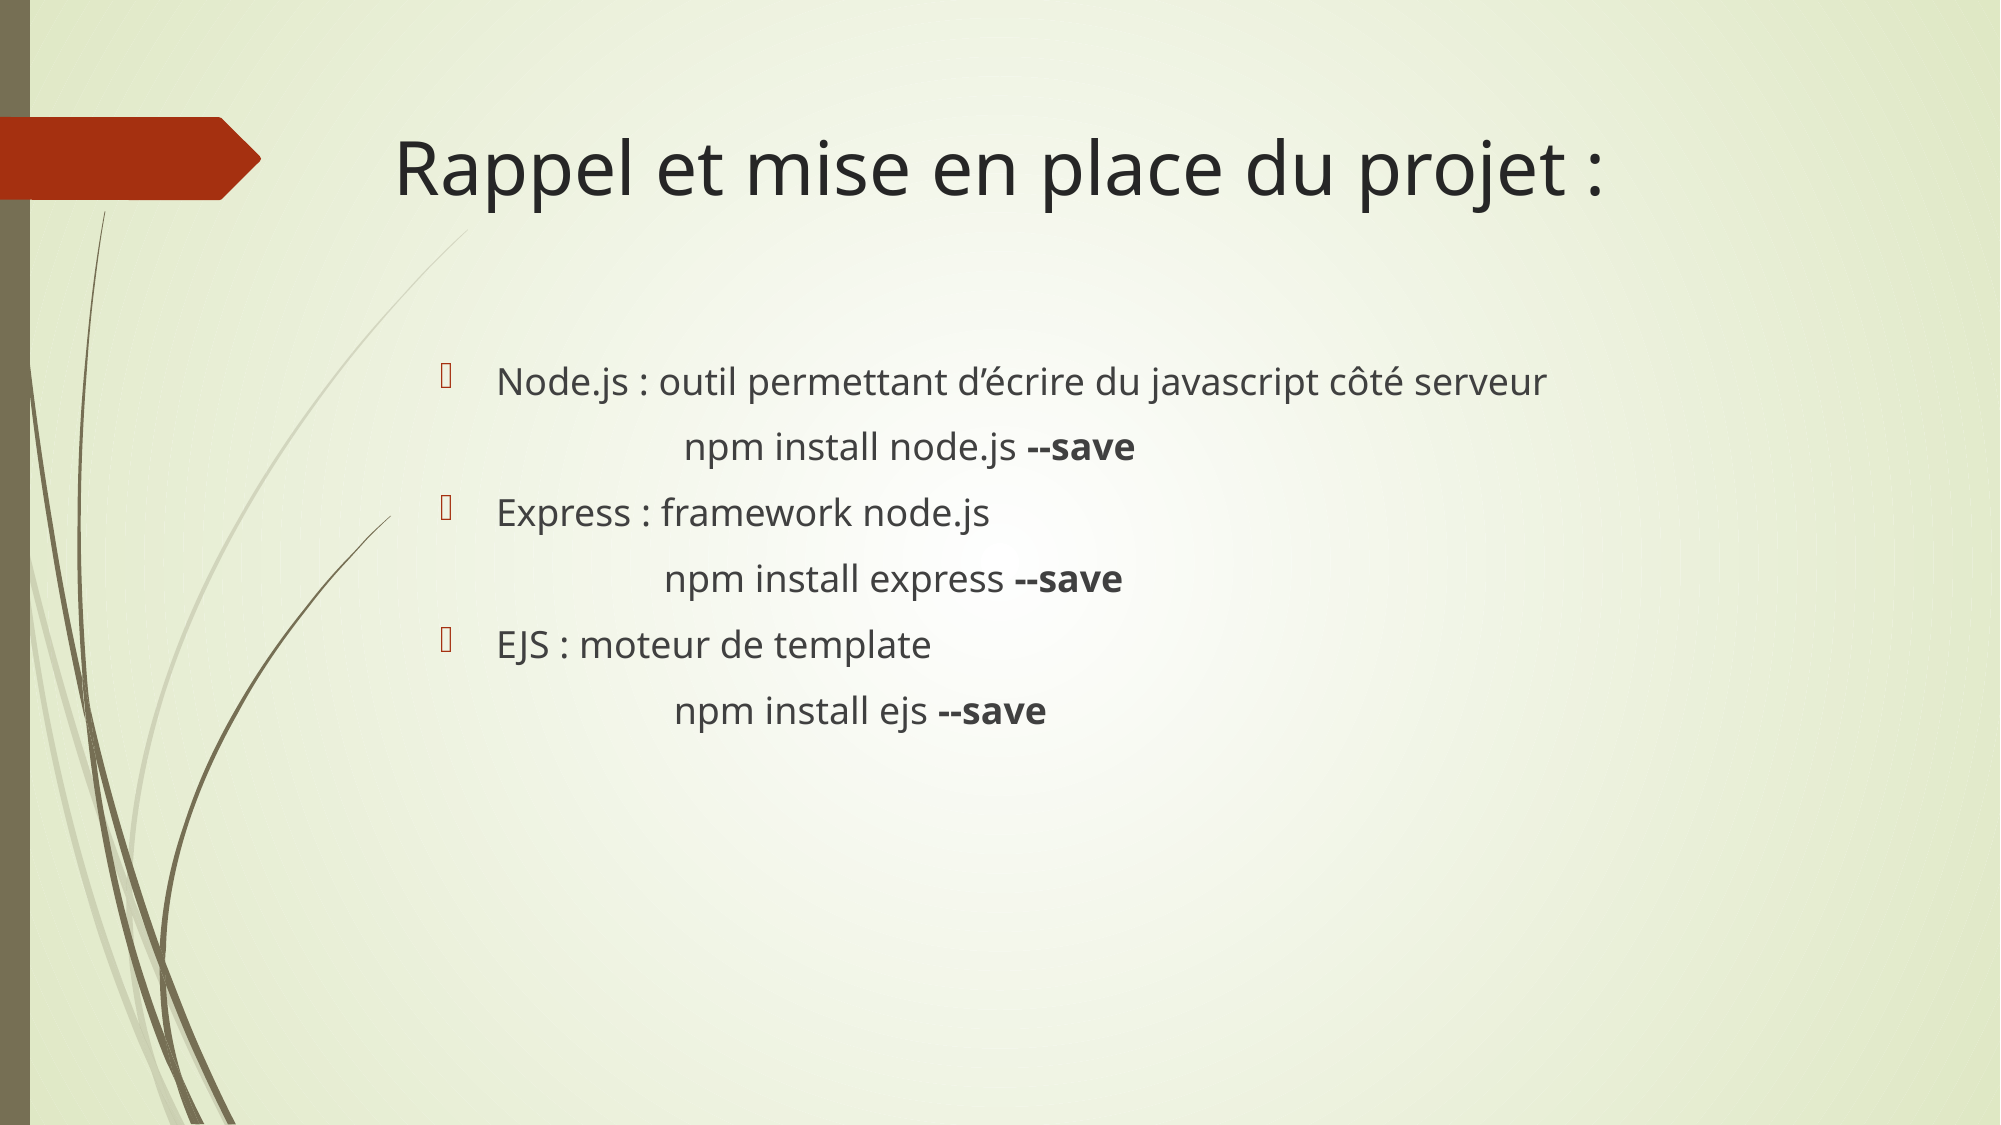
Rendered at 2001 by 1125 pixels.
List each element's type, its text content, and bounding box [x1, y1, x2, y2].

list Node.js : outil permettant d’écrire du javascript côté serveur npm install node.js --save Express : framework node.js npm install express --save EJS : moteur de template npm install ejs --save [424, 350, 1888, 970]
title Rappel et mise en place du projet : [269, 112, 1731, 323]
